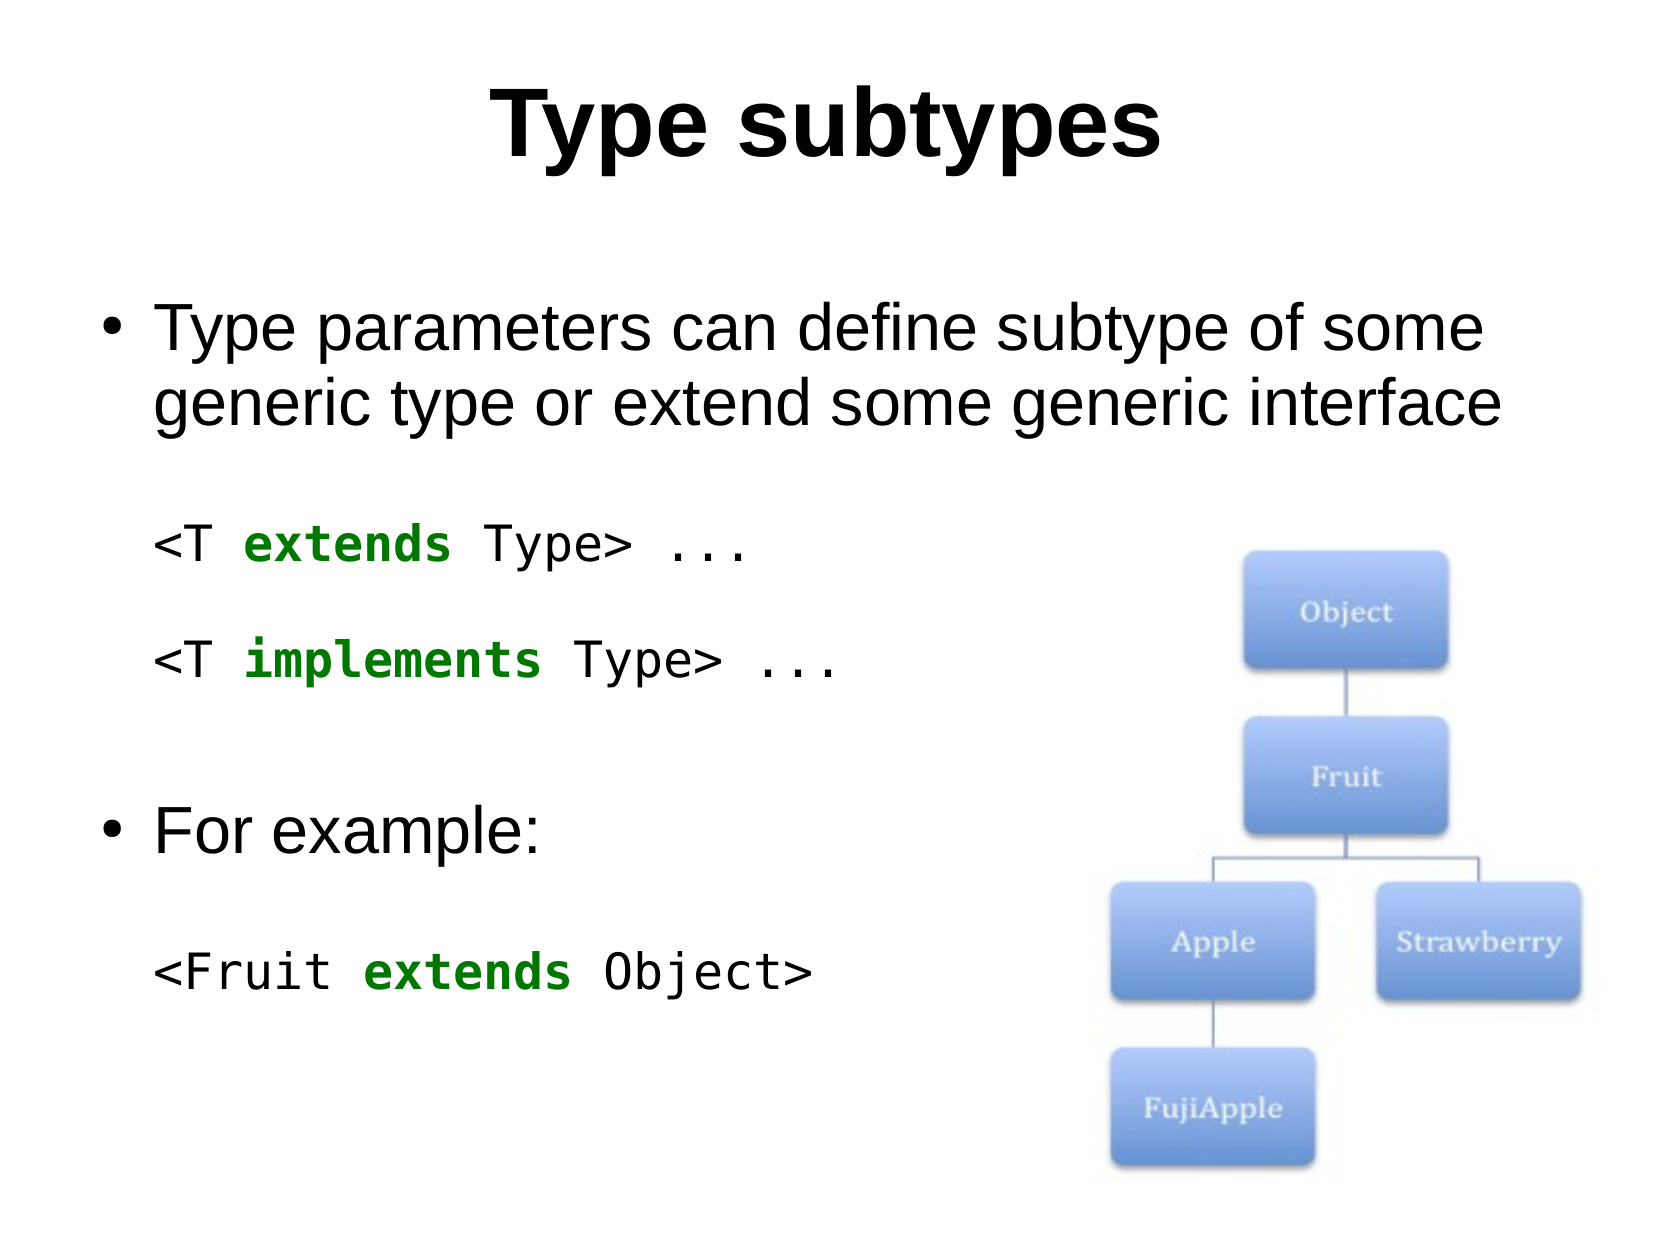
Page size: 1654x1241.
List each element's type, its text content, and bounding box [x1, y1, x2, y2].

picture [1086, 543, 1607, 1182]
title Type subtypes [82, 49, 1571, 196]
list Type parameters can define subtype of some generic type or extend some generic interface <T extends Type> ... <T implements Type> ... For example: <Fruit extends Object> [82, 290, 1538, 1010]
